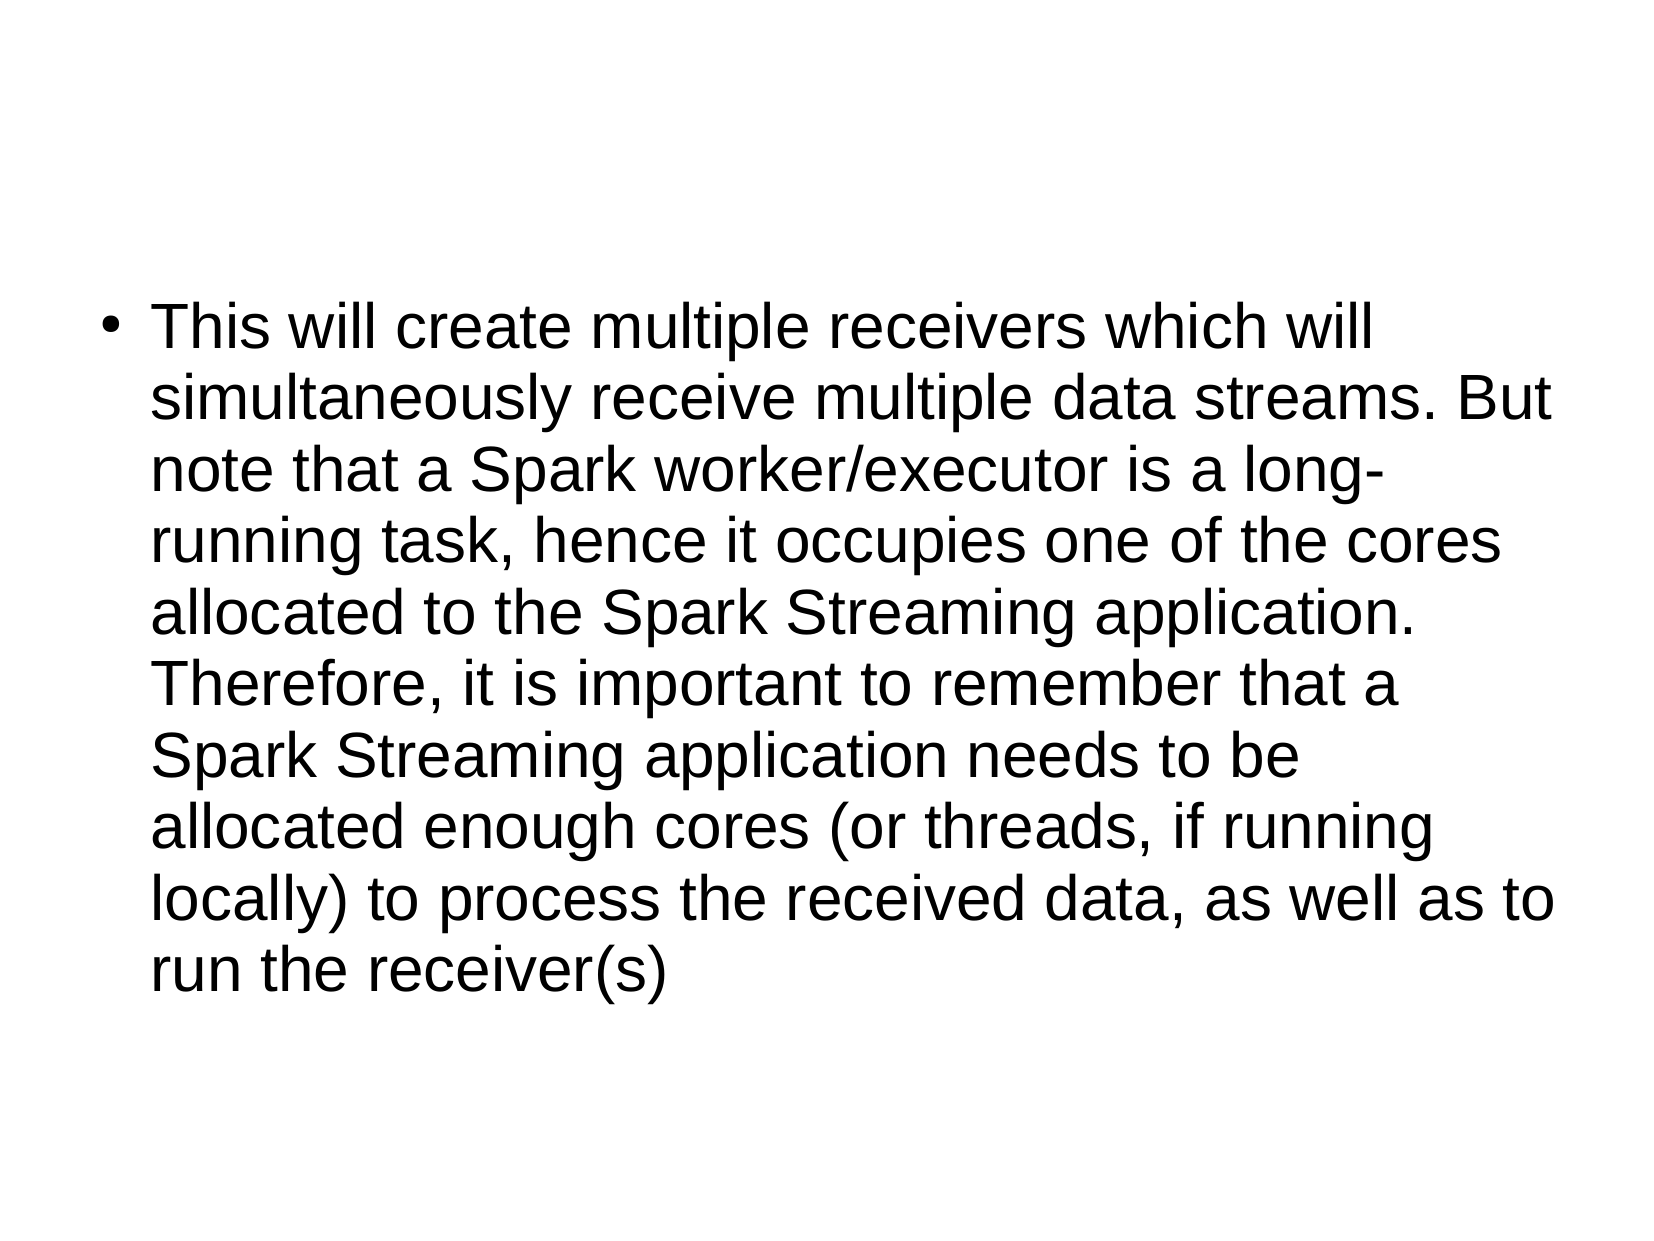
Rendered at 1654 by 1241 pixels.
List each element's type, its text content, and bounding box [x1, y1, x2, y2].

list This will create multiple receivers which will simultaneously receive multiple data streams. But note that a Spark worker/executor is a long-running task, hence it occupies one of the cores allocated to the Spark Streaming application. Therefore, it is important to remember that a Spark Streaming application needs to be allocated enough cores (or threads, if running locally) to process the received data, as well as to run the receiver(s) [82, 290, 1571, 1010]
